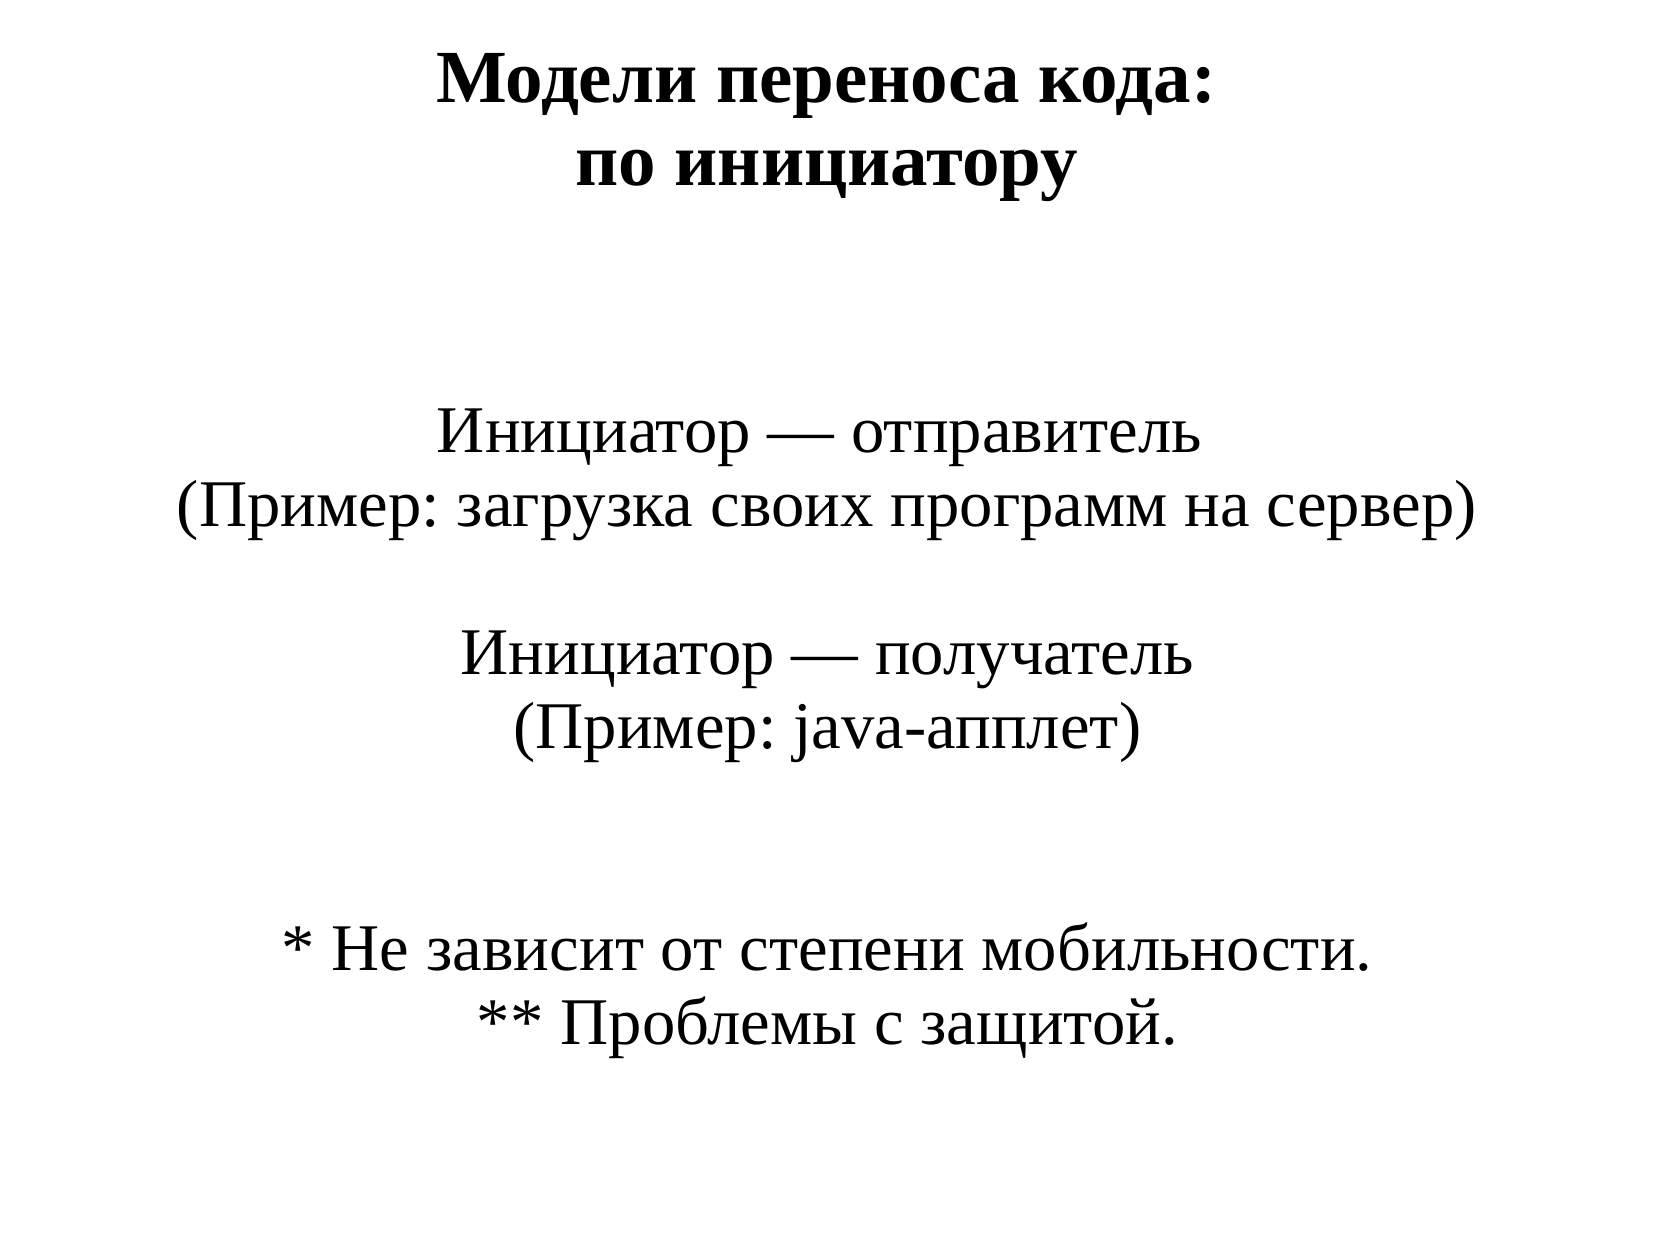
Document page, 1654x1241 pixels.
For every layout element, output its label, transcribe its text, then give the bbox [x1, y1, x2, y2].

title Модели переноса кода: по инициатору [30, 27, 1624, 210]
subtitle Инициатор — отправитель (Пример: загрузка своих программ на сервер) Инициатор — получатель (Пример: java-апплет) * Не зависит от степени мобильности. ** Проблемы с защитой. [30, 236, 1626, 1215]
